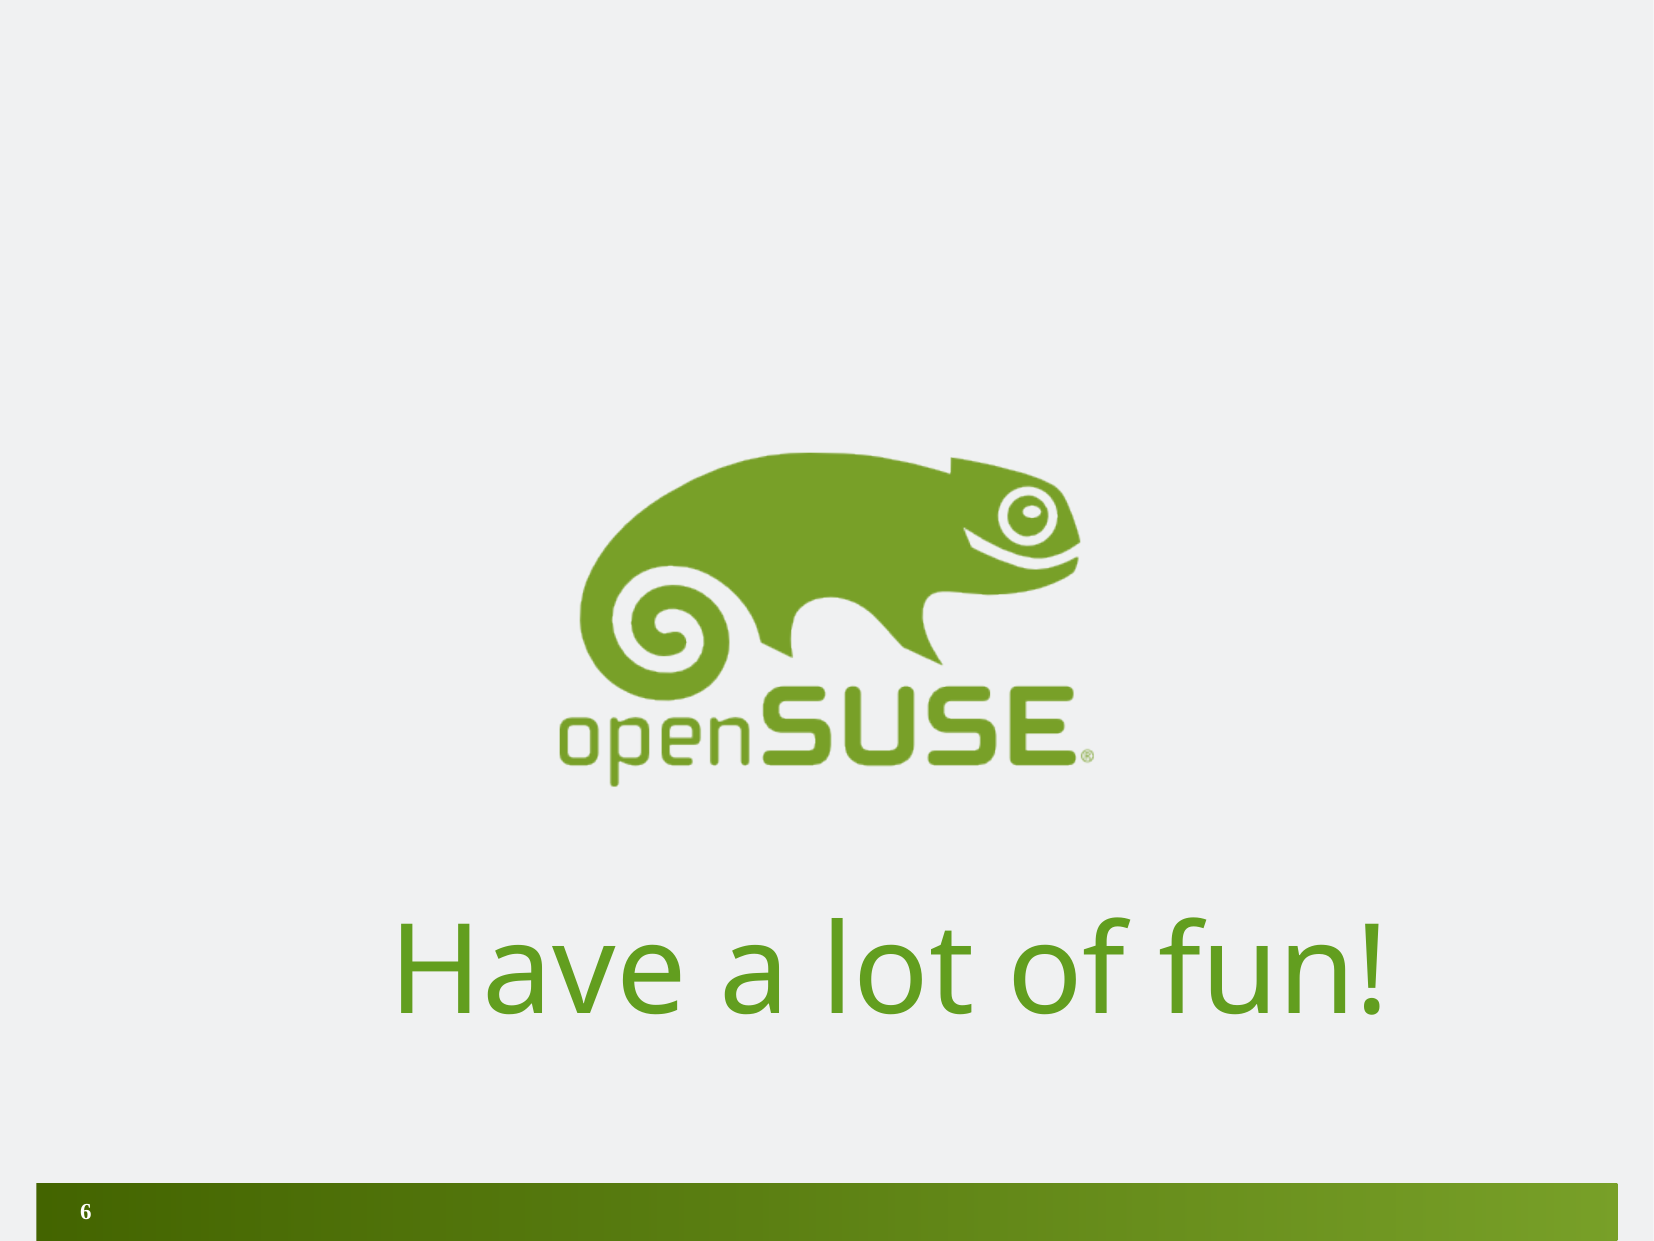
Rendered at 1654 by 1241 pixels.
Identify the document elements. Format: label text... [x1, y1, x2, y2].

text_box Have a lot of fun! [374, 872, 1312, 1063]
picture [0, 0, 1654, 1241]
